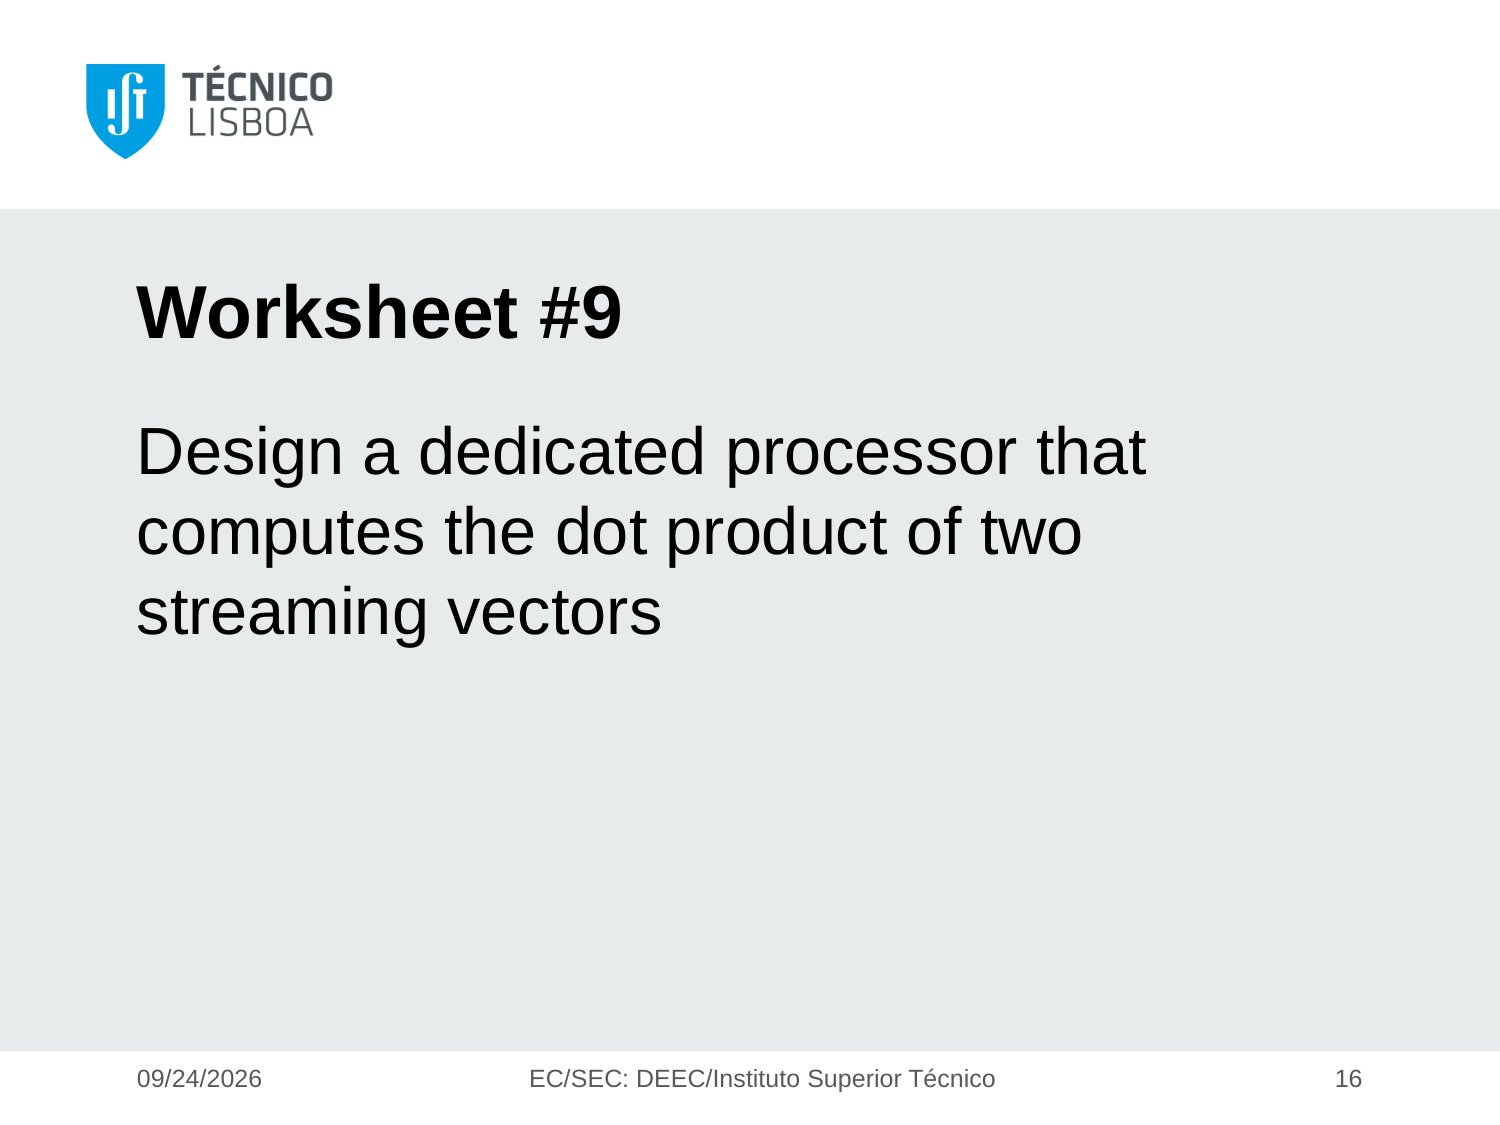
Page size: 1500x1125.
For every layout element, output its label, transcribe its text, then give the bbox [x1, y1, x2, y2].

title Worksheet #9 [121, 237, 1378, 381]
slide_number 11/06/2018 [121, 1052, 425, 1103]
footer EC/SEC: DEEC/Instituto Superior Técnico [512, 1052, 1021, 1103]
picture [0, 0, 1500, 1125]
slide_number <number> [1077, 1052, 1378, 1103]
list Design a dedicated processor that computes the dot product of two streaming vectors [121, 400, 1378, 1005]
